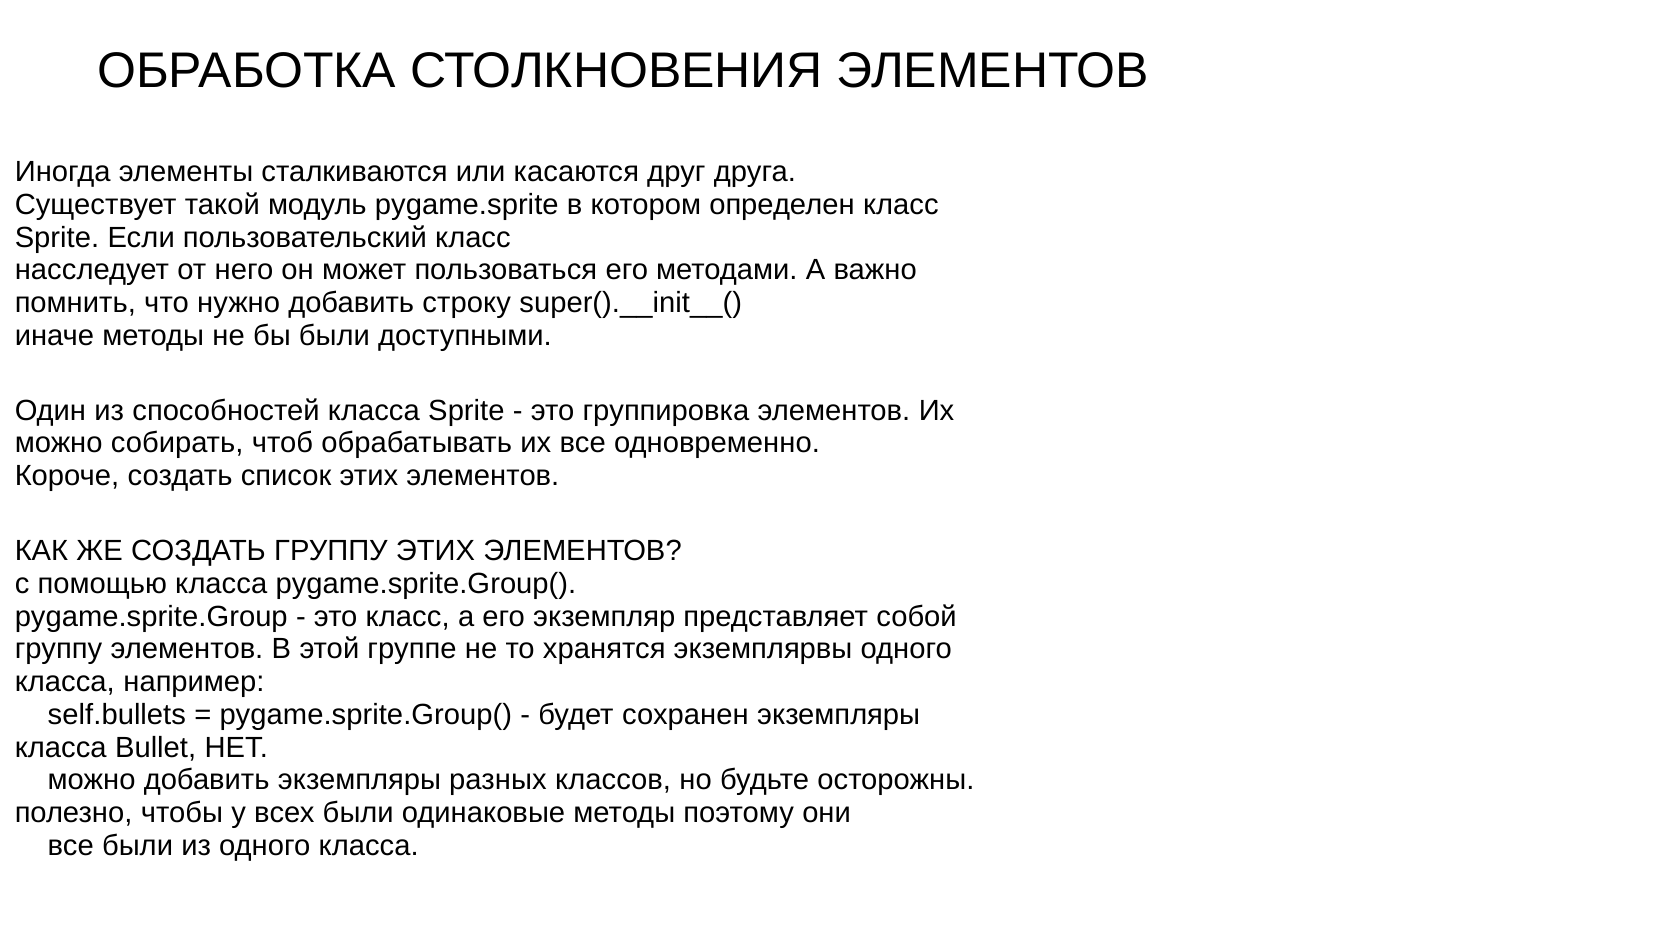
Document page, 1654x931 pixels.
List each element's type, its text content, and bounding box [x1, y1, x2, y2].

title ОБРАБОТКА СТОЛКНОВЕНИЯ ЭЛЕМЕНТОВ [59, 29, 1187, 111]
text_box Иногда элементы сталкиваются или касаются друг друга. Существует такой модуль pygame.sprite в котором определен класс Sprite. Если пользовательский класс насследует от него он может пользоваться его методами. А важно помнить, что нужно добавить строку super().__init__() иначе методы не бы были доступными. Один из способностей класса Sprite - это группировка элементов. Их можно собирать, чтоб обрабатывать их все одновременно. Короче, создать список этих элементов. КАК ЖЕ СОЗДАТЬ ГРУППУ ЭТИХ ЭЛЕМЕНТОВ? с помощью класса pygame.sprite.Group(). pygame.sprite.Group - это класс, а его экземпляр представляет собой группу элементов. В этой группе не то хранятся экземплярвы одного класса, например: self.bullets = pygame.sprite.Group() - будет сохранен экземпляры класса Bullet, НЕТ. можно добавить экземпляры разных классов, но будьте осторожны. полезно, чтобы у всех были одинаковые методы поэтому они все были из одного класса. [0, 147, 1034, 916]
